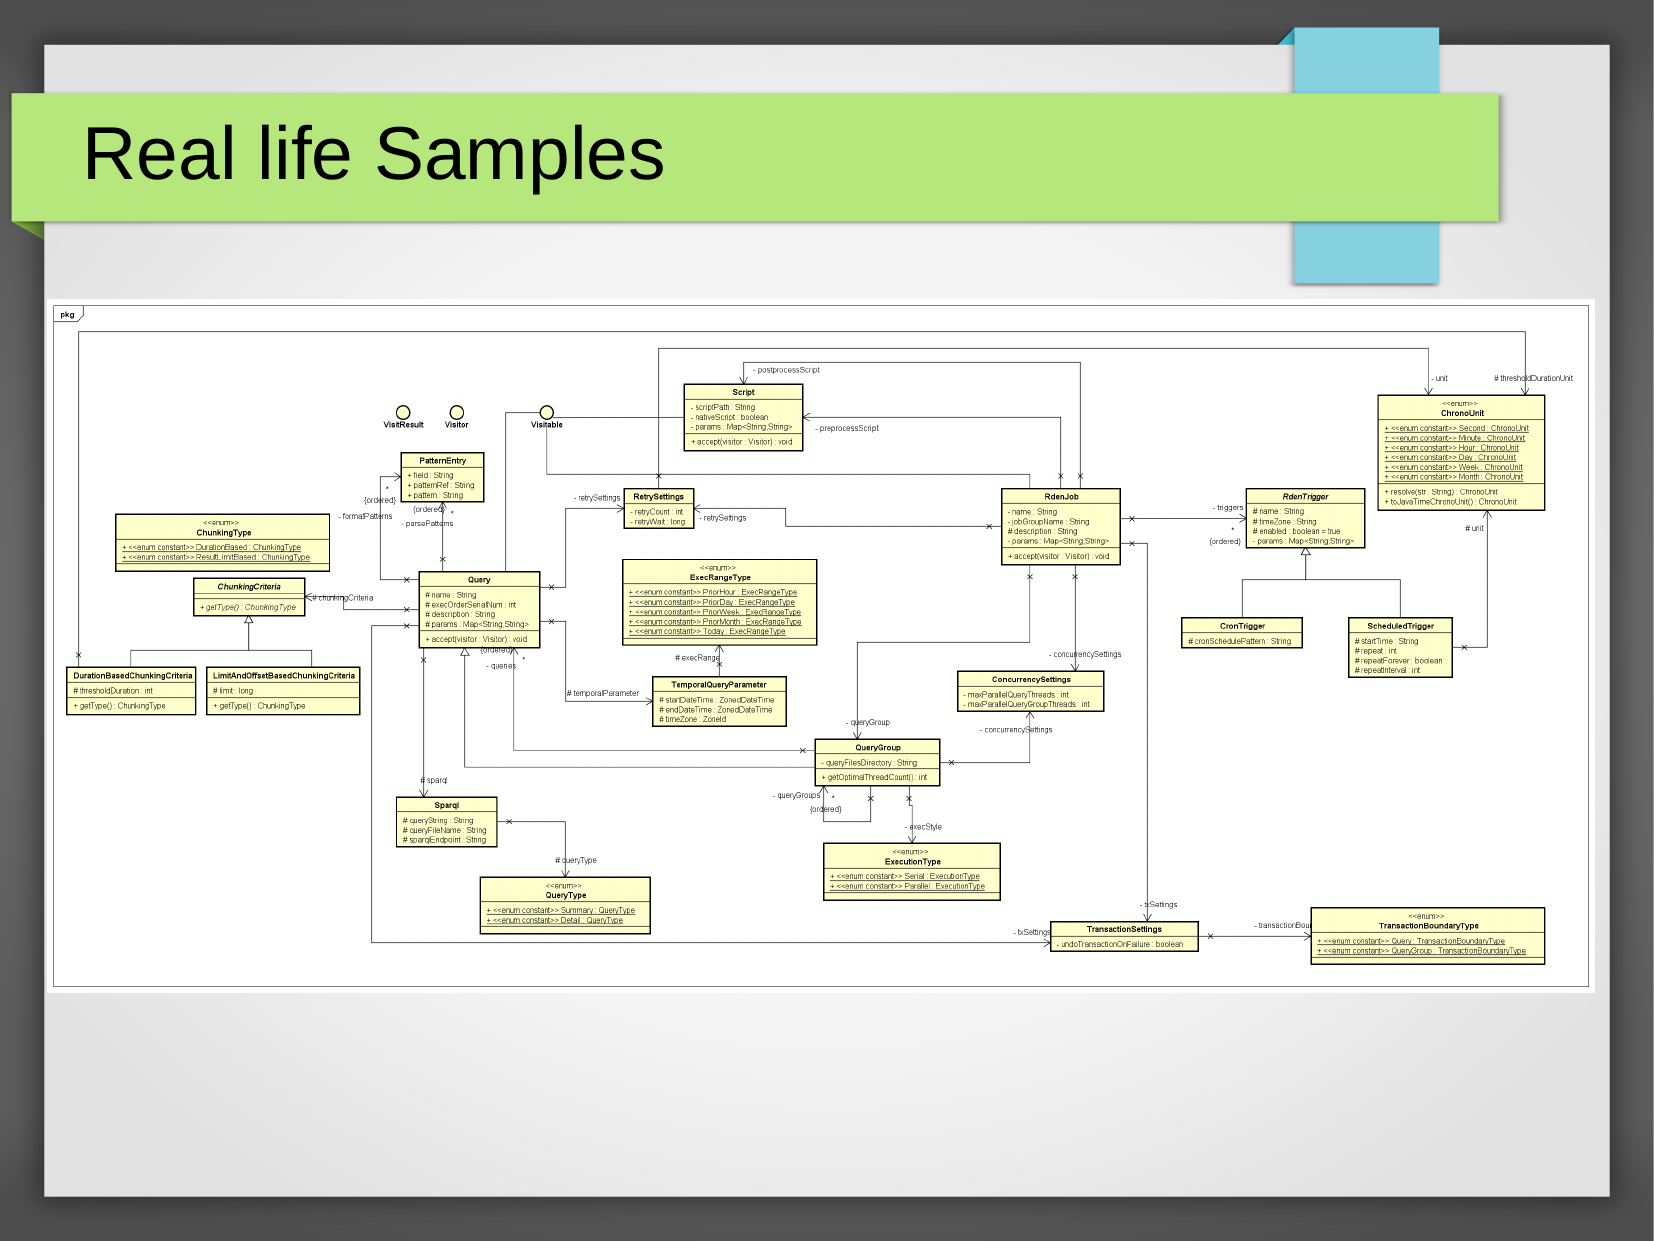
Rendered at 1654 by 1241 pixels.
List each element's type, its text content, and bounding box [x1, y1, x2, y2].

picture [0, 0, 1654, 1241]
title Real life Samples [82, 94, 1264, 213]
